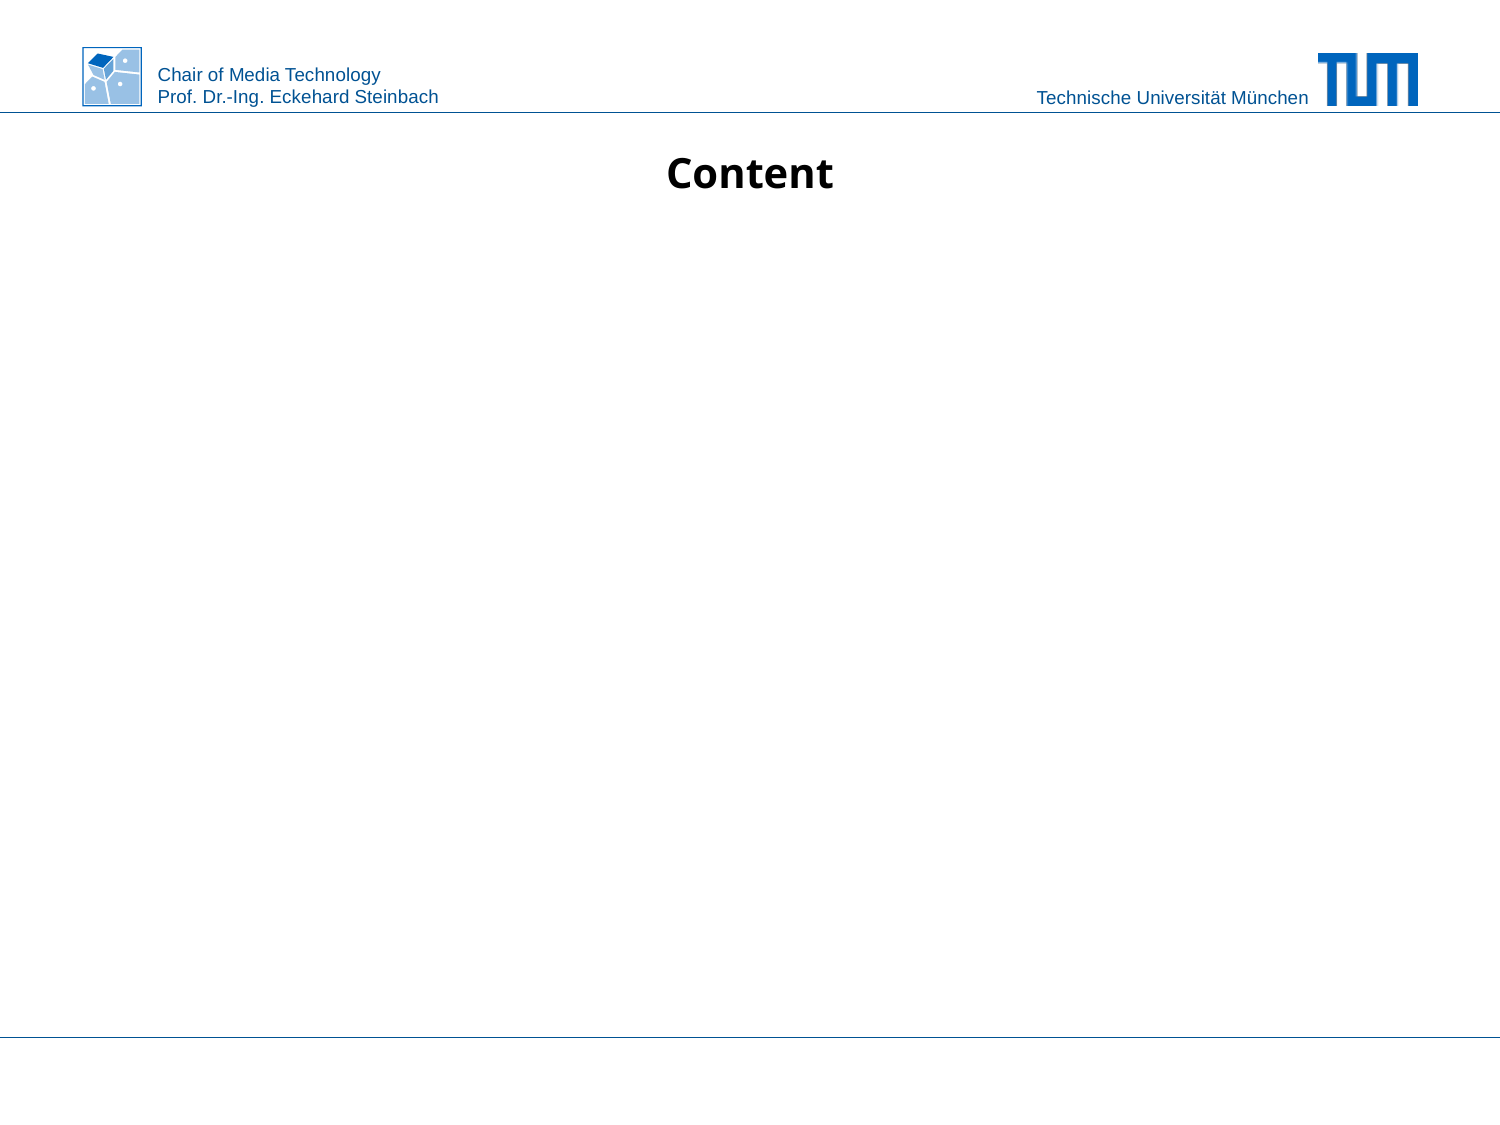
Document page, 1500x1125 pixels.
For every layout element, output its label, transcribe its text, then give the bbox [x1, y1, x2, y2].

title Content [83, 139, 1417, 239]
picture [1318, 53, 1418, 106]
